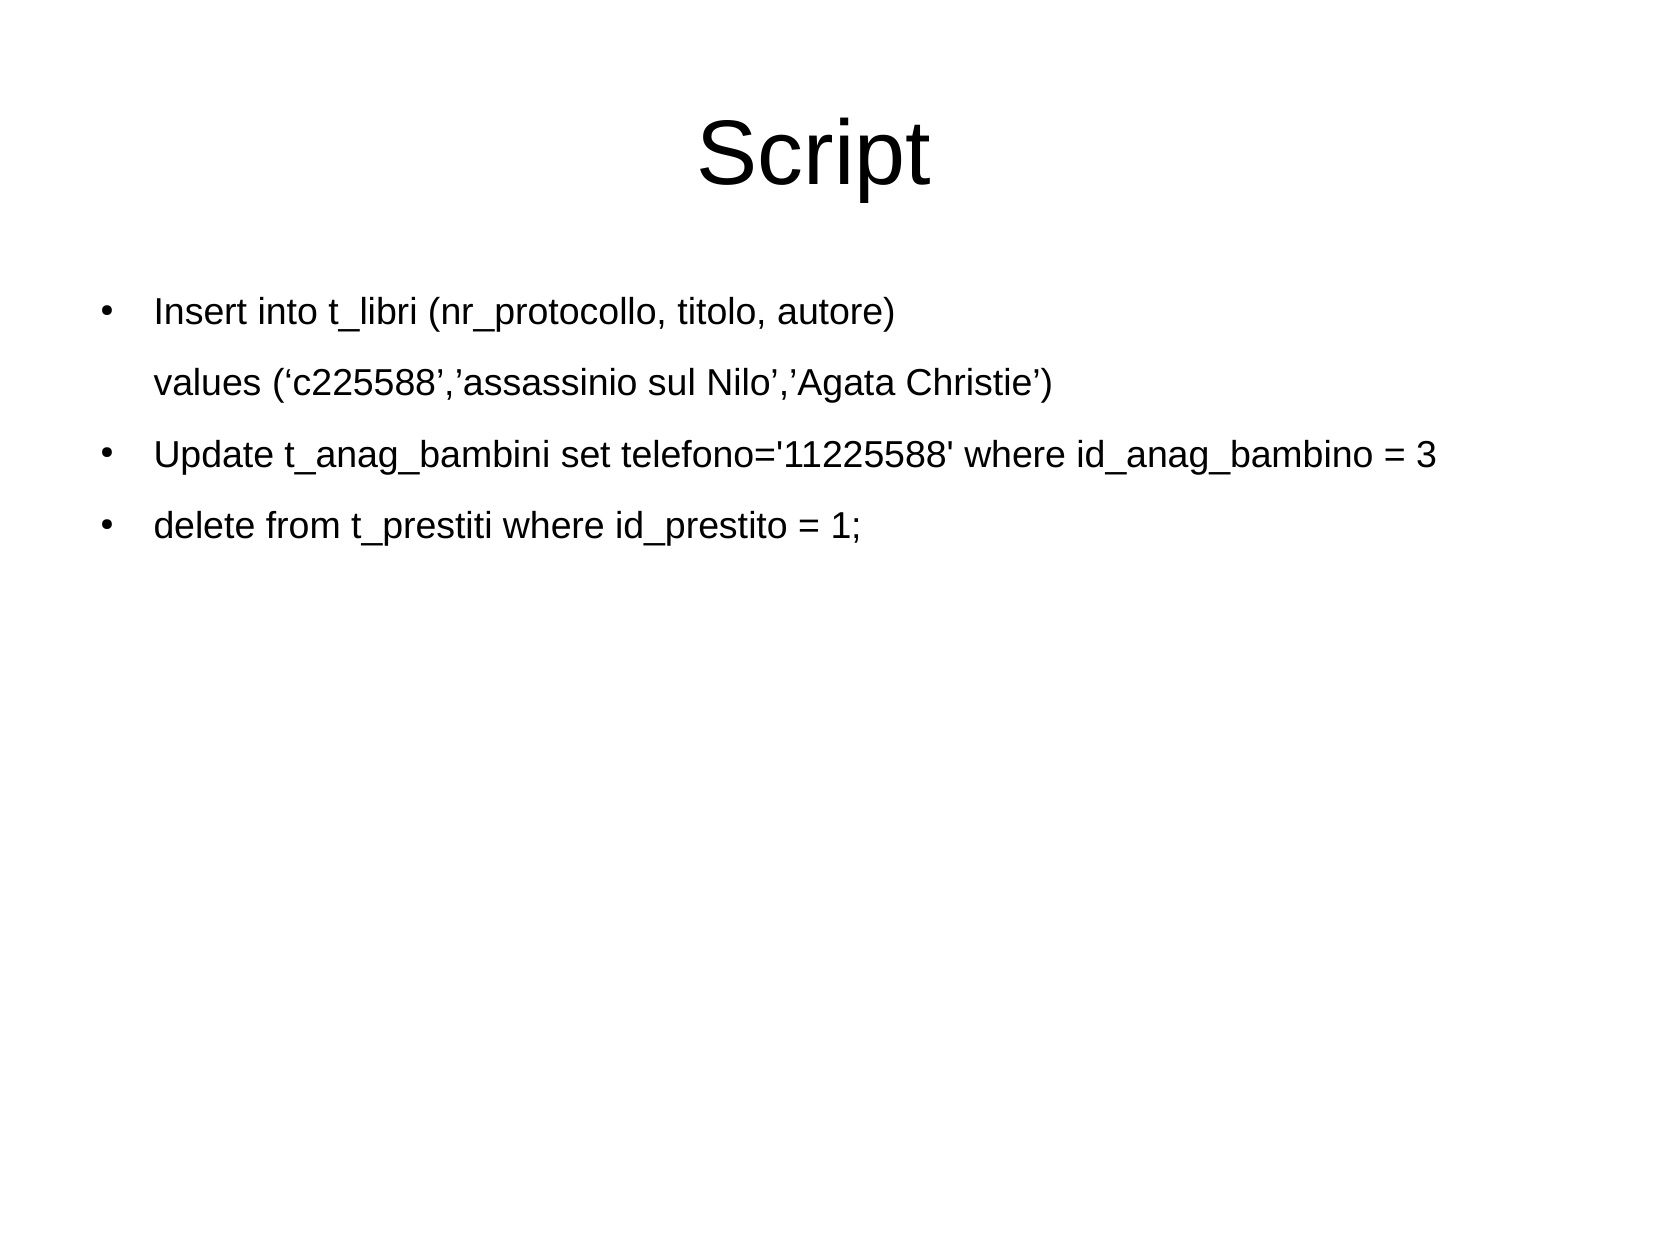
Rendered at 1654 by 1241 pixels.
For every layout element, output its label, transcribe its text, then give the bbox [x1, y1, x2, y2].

title Script [82, 49, 1571, 257]
list Insert into t_libri (nr_protocollo, titolo, autore) values (‘c225588’,’assassinio sul Nilo’,’Agata Christie’) Update t_anag_bambini set telefono='11225588' where id_anag_bambino = 3 delete from t_prestiti where id_prestito = 1; [82, 290, 1571, 1010]
